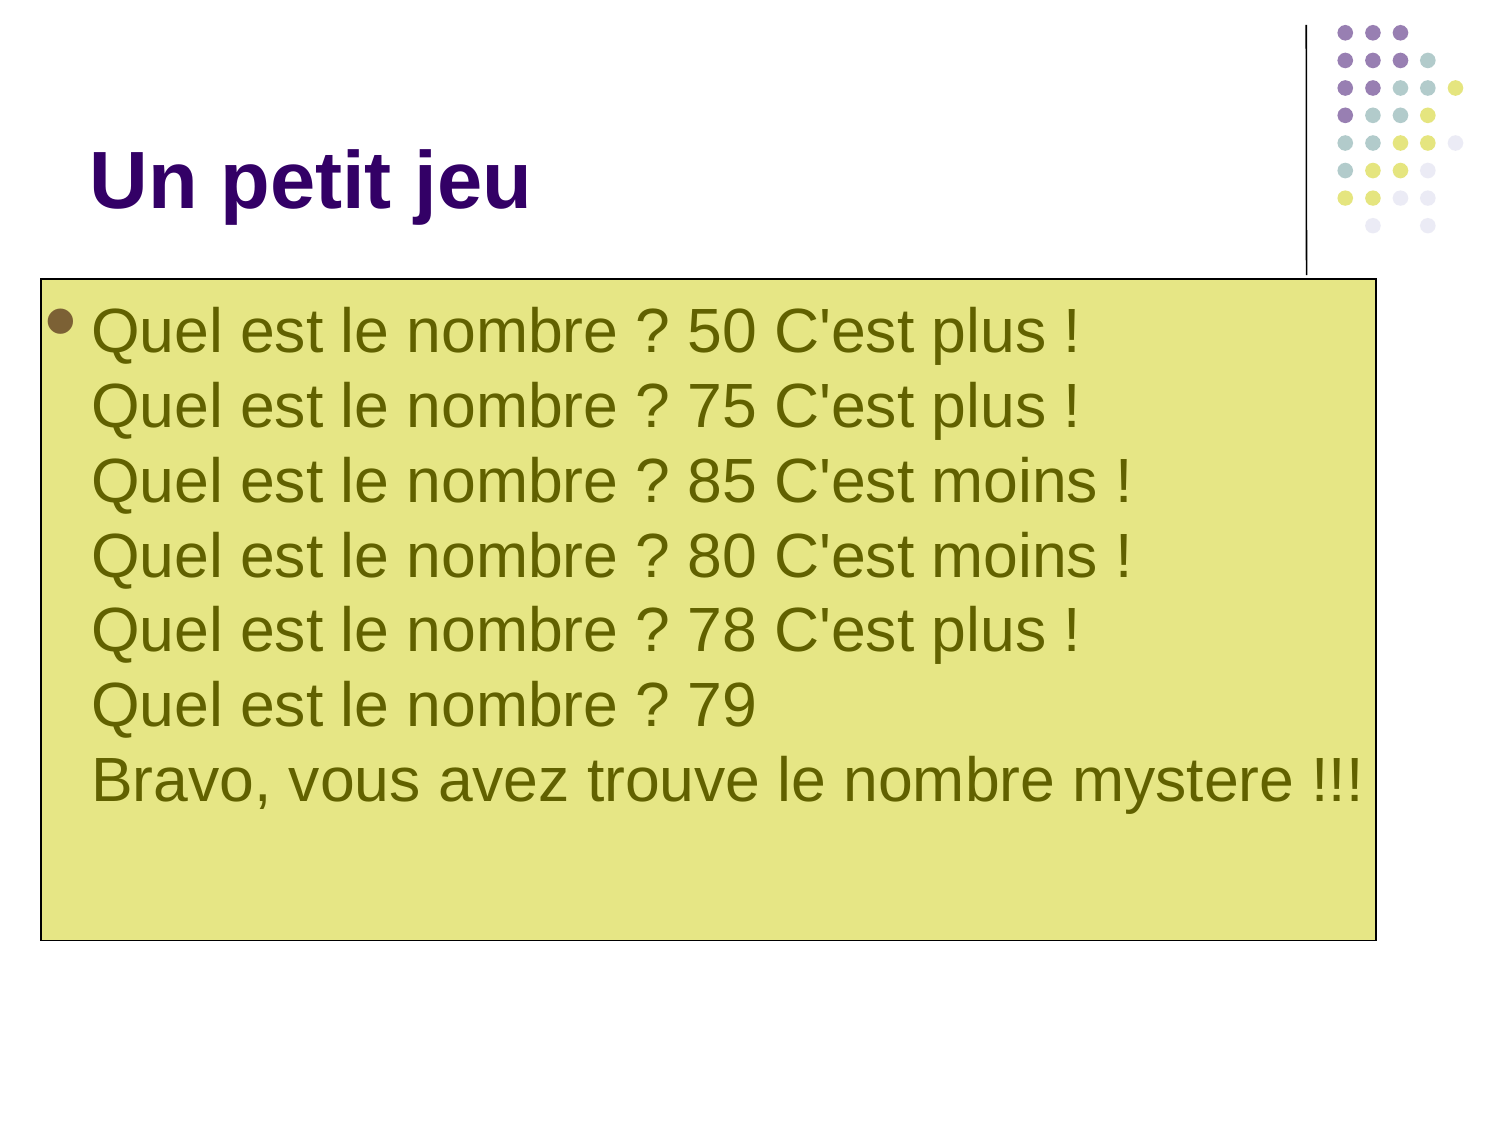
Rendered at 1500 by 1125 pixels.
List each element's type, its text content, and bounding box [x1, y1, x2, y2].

list Quel est le nombre ? 50 C'est plus ! Quel est le nombre ? 75 C'est plus ! Quel est le nombre ? 85 C'est moins ! Quel est le nombre ? 80 C'est moins ! Quel est le nombre ? 78 C'est plus ! Quel est le nombre ? 79 Bravo, vous avez trouve le nombre mystere !!! [29, 282, 1426, 1006]
title Un petit jeu [74, 20, 1313, 233]
text_box [41, 278, 1377, 941]
